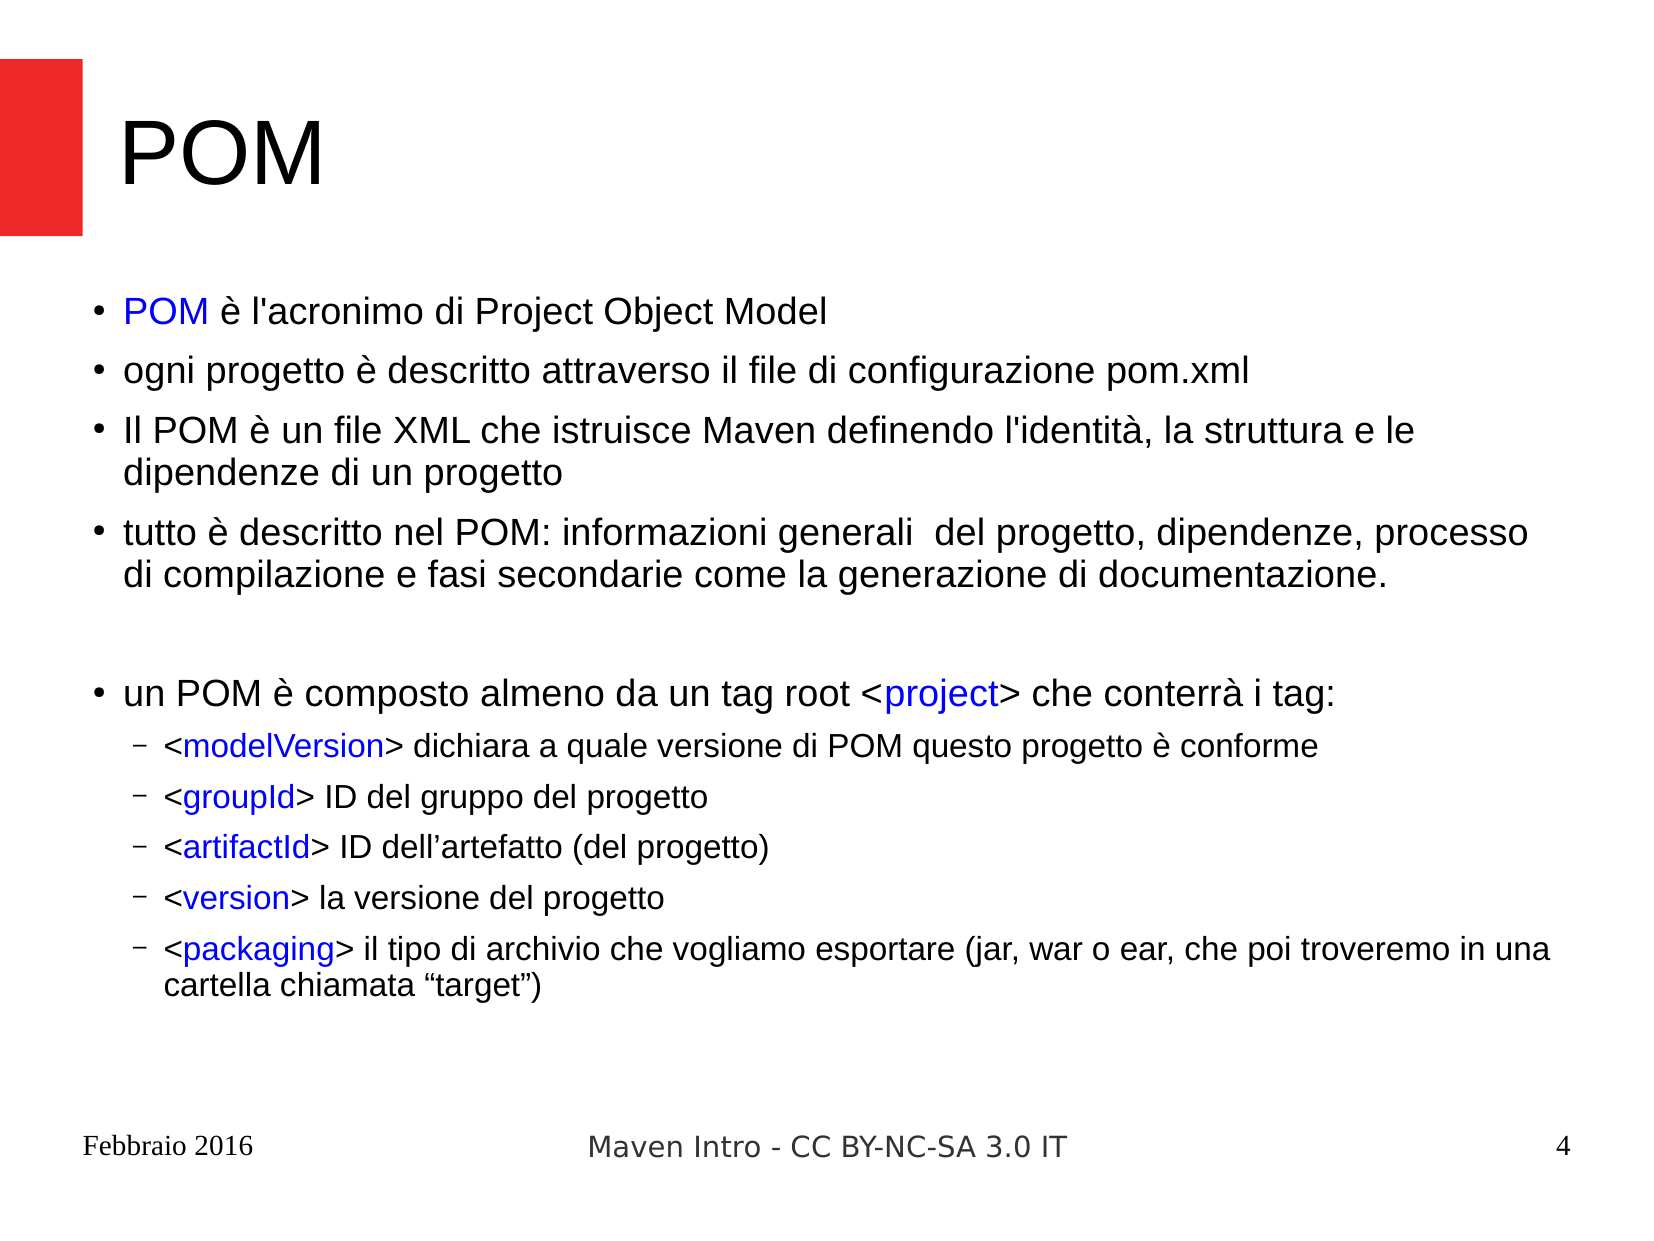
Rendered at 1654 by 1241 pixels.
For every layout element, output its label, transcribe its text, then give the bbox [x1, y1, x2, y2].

title POM [118, 49, 1607, 257]
list POM è l'acronimo di Project Object Model ogni progetto è descritto attraverso il file di configurazione pom.xml Il POM è un file XML che istruisce Maven definendo l'identità, la struttura e le dipendenze di un progetto tutto è descritto nel POM: informazioni generali del progetto, dipendenze, processo di compilazione e fasi secondarie come la generazione di documentazione. un POM è composto almeno da un tag root <project> che conterrà i tag: <modelVersion> dichiara a quale versione di POM questo progetto è conforme <groupId> ID del gruppo del progetto <artifactId> ID dell’artefatto (del progetto) <version> la versione del progetto <packaging> il tipo di archivio che vogliamo esportare (jar, war o ear, che poi troveremo in una cartella chiamata “target”) [82, 290, 1571, 1010]
